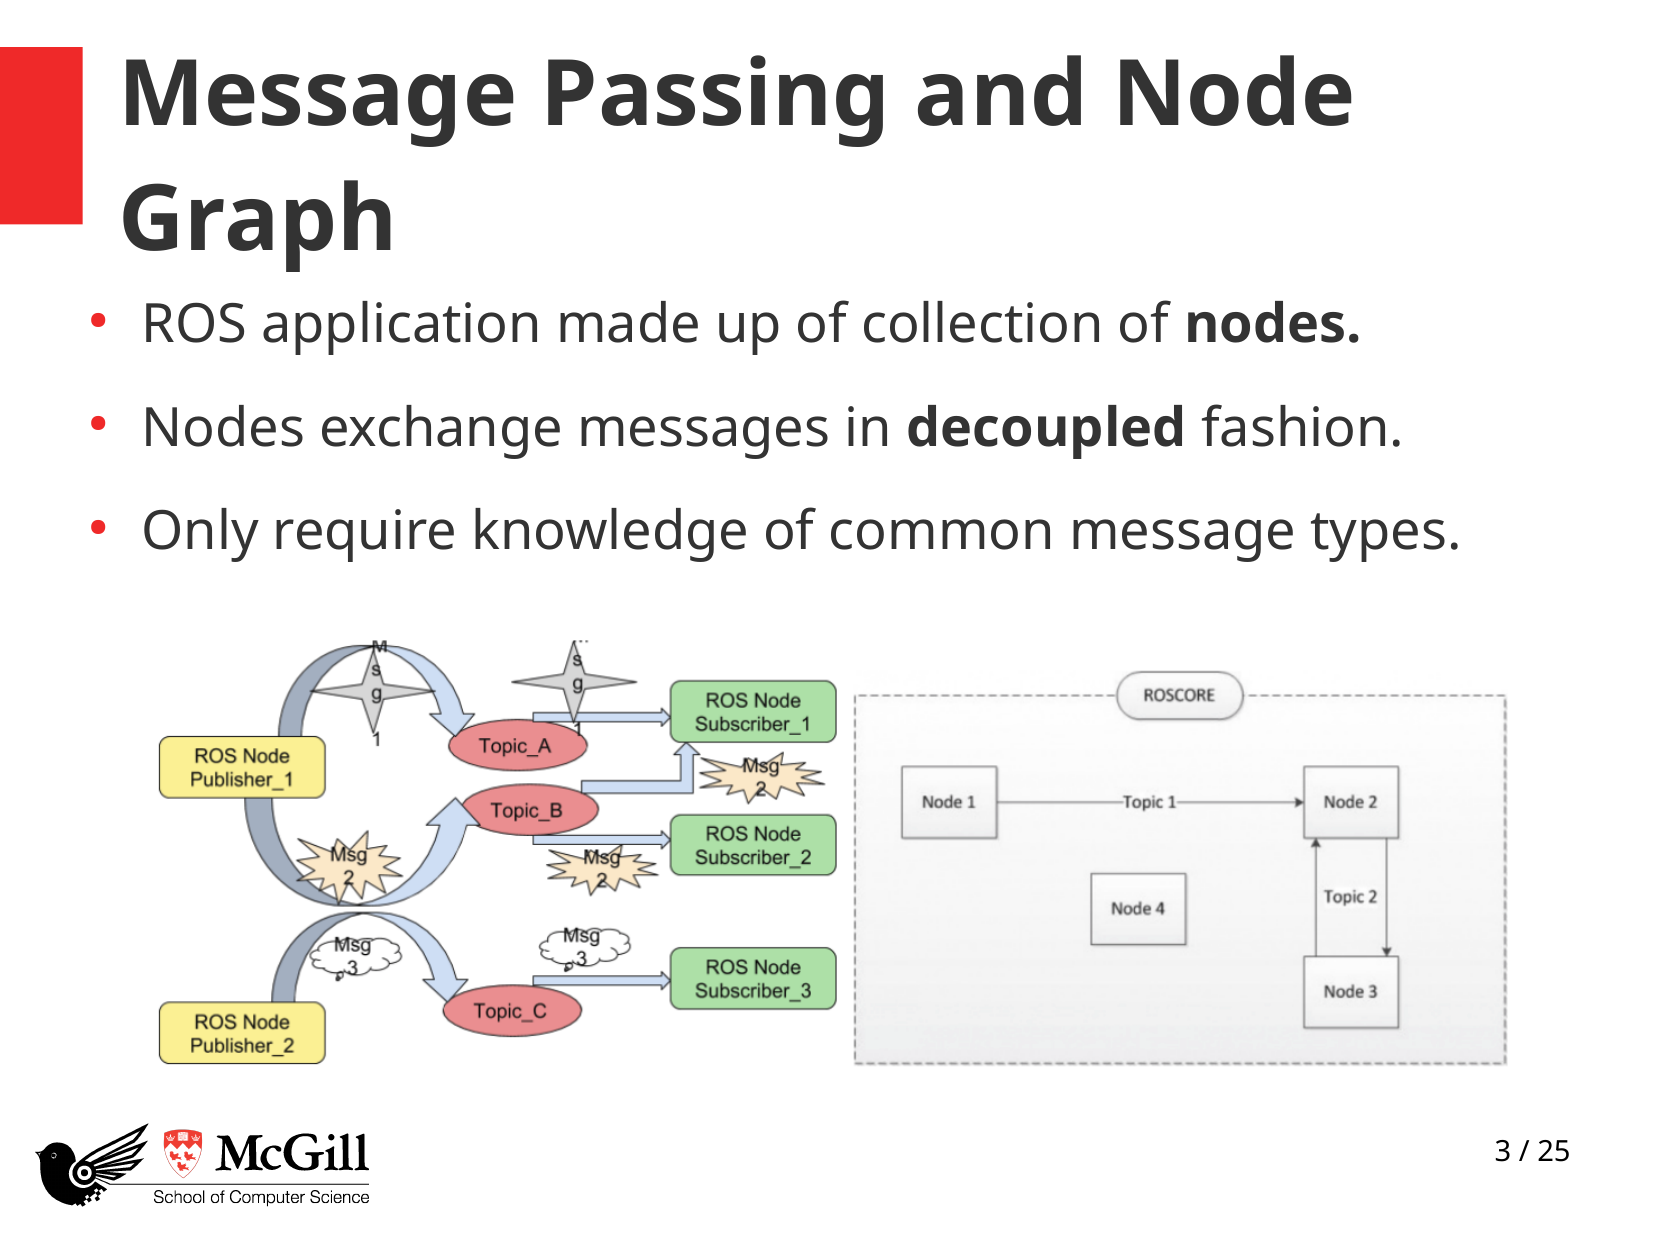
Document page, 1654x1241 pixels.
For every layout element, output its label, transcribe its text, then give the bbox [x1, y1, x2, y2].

picture [141, 618, 1548, 1099]
list ROS application made up of collection of nodes. Nodes exchange messages in decoupled fashion. Only require knowledge of common message types. [70, 284, 1595, 626]
picture [35, 1110, 369, 1216]
title Message Passing and Node Graph [118, 45, 1571, 260]
